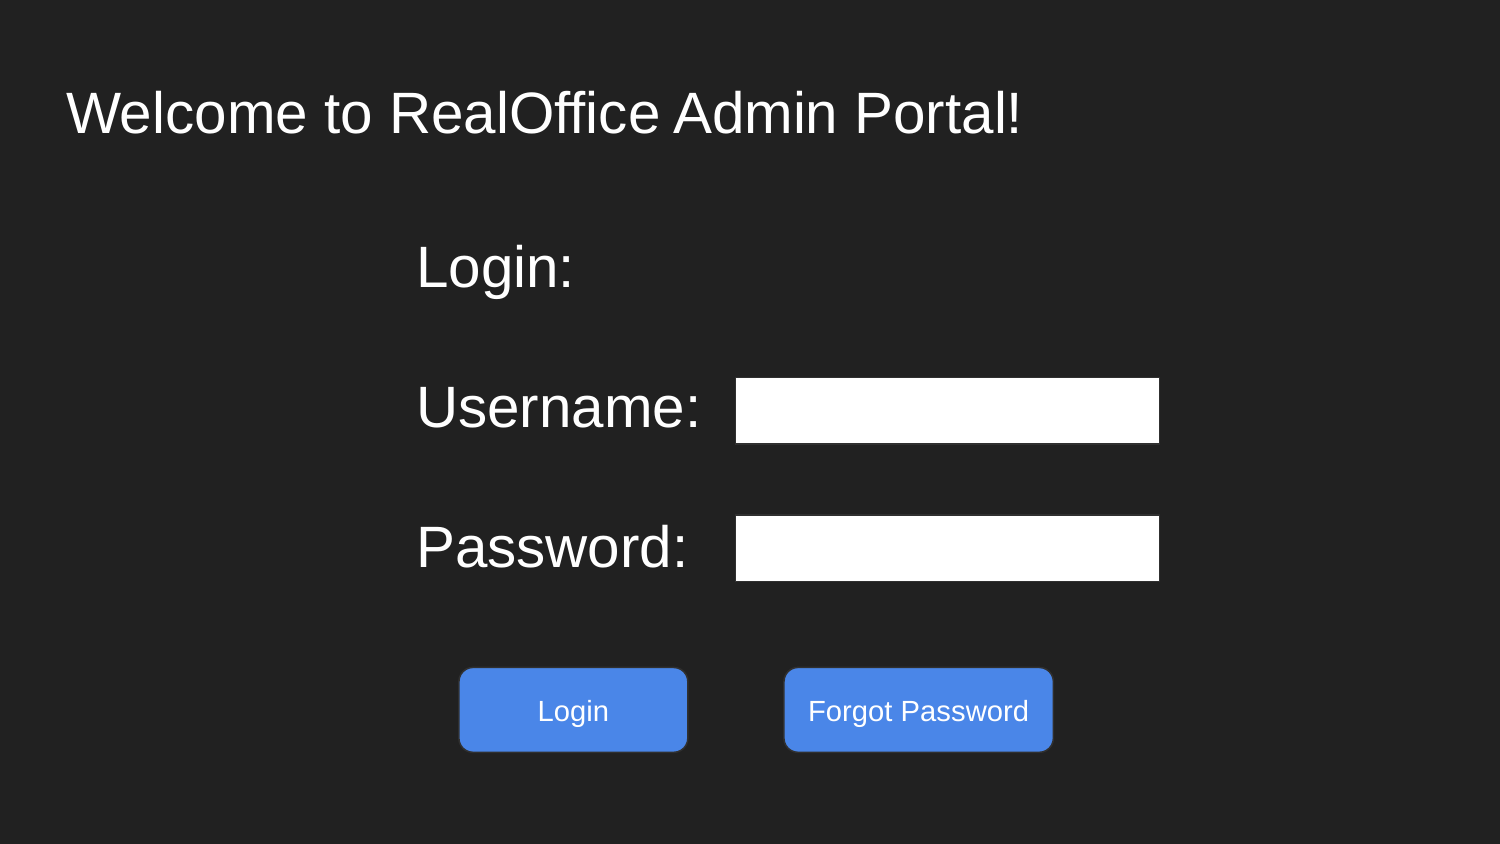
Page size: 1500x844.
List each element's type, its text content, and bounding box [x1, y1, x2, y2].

title Welcome to RealOffice Admin Portal! [51, 60, 1449, 155]
text_box Login [458, 667, 688, 753]
text_box [735, 377, 1160, 445]
list Login: Username: Password: [401, 214, 1078, 633]
text_box [735, 515, 1160, 582]
text_box Forgot Password [783, 667, 1054, 753]
